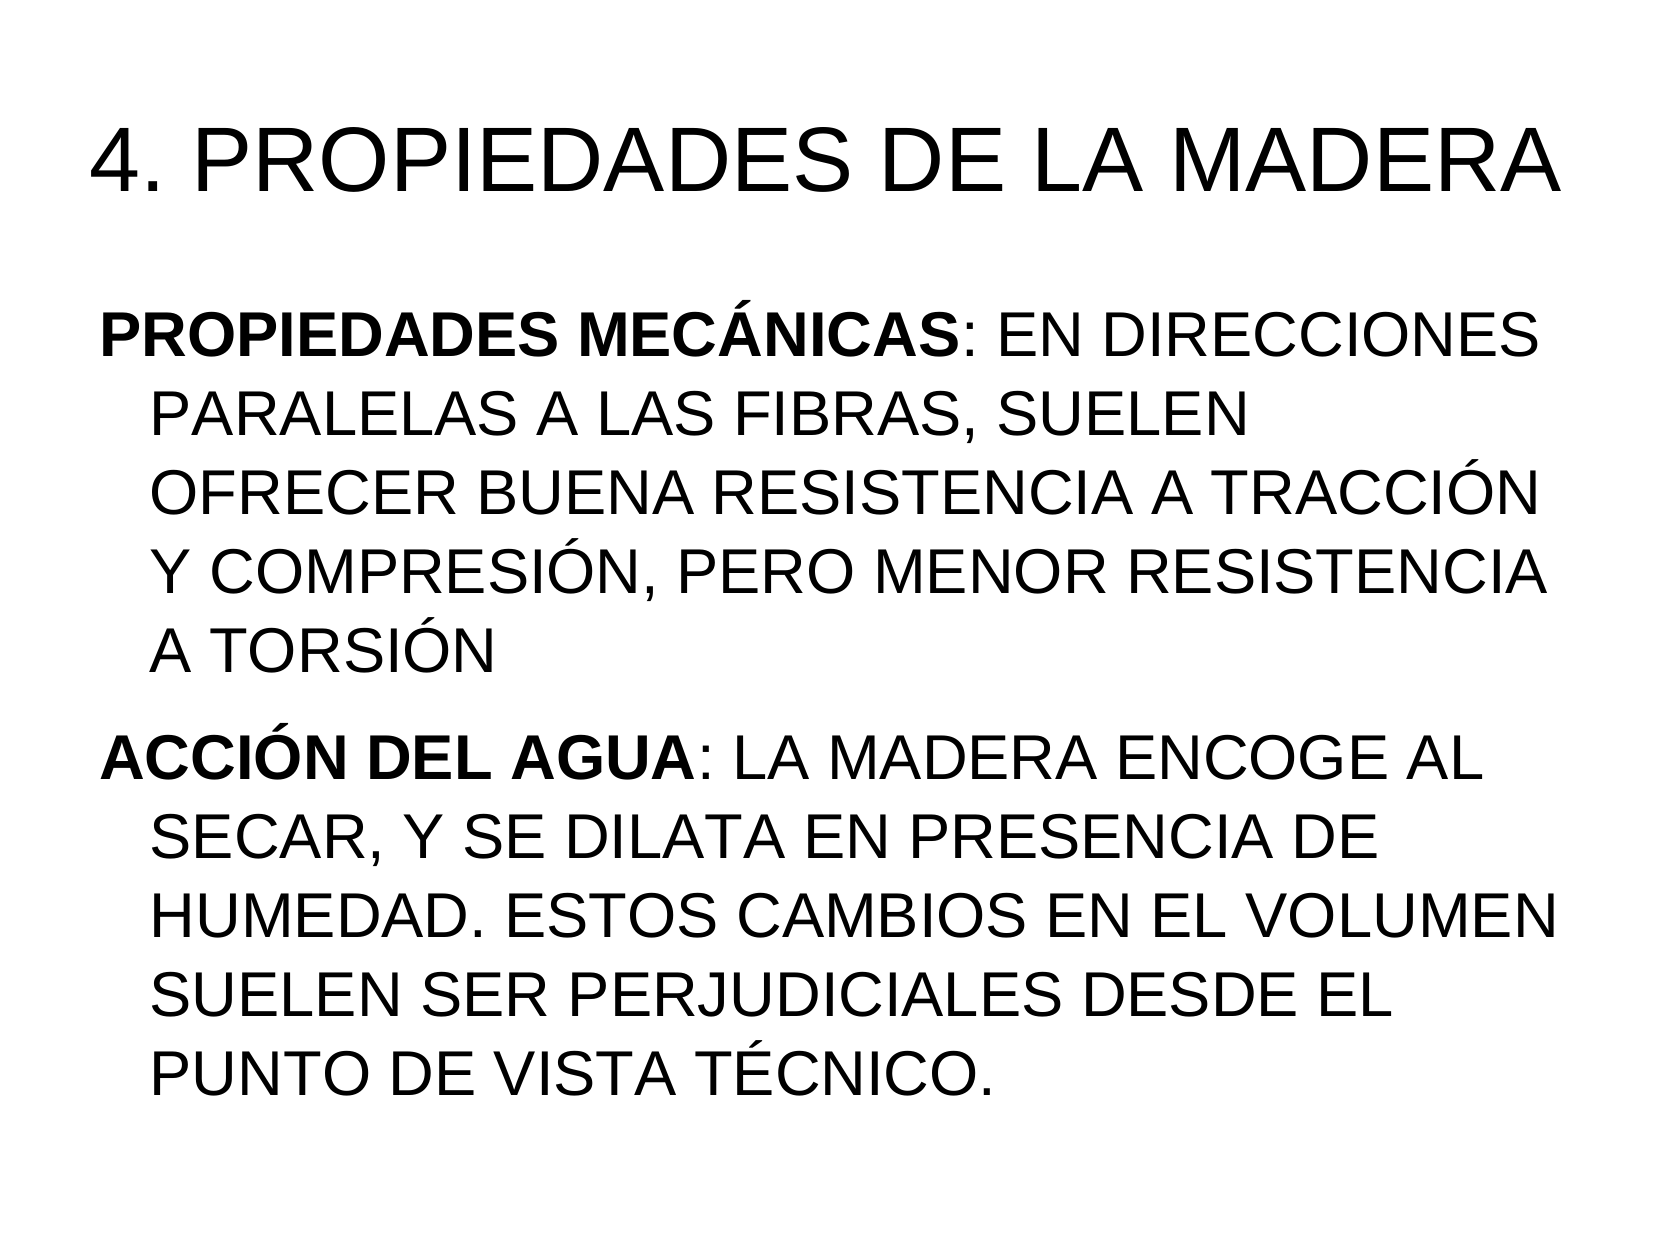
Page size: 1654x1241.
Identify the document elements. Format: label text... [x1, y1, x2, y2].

list PROPIEDADES MECÁNICAS: EN DIRECCIONES PARALELAS A LAS FIBRAS, SUELEN OFRECER BUENA RESISTENCIA A TRACCIÓN Y COMPRESIÓN, PERO MENOR RESISTENCIA A TORSIÓN ACCIÓN DEL AGUA: LA MADERA ENCOGE AL SECAR, Y SE DILATA EN PRESENCIA DE HUMEDAD. ESTOS CAMBIOS EN EL VOLUMEN SUELEN SER PERJUDICIALES DESDE EL PUNTO DE VISTA TÉCNICO. [82, 290, 1571, 1109]
title 4. PROPIEDADES DE LA MADERA [82, 56, 1571, 249]
